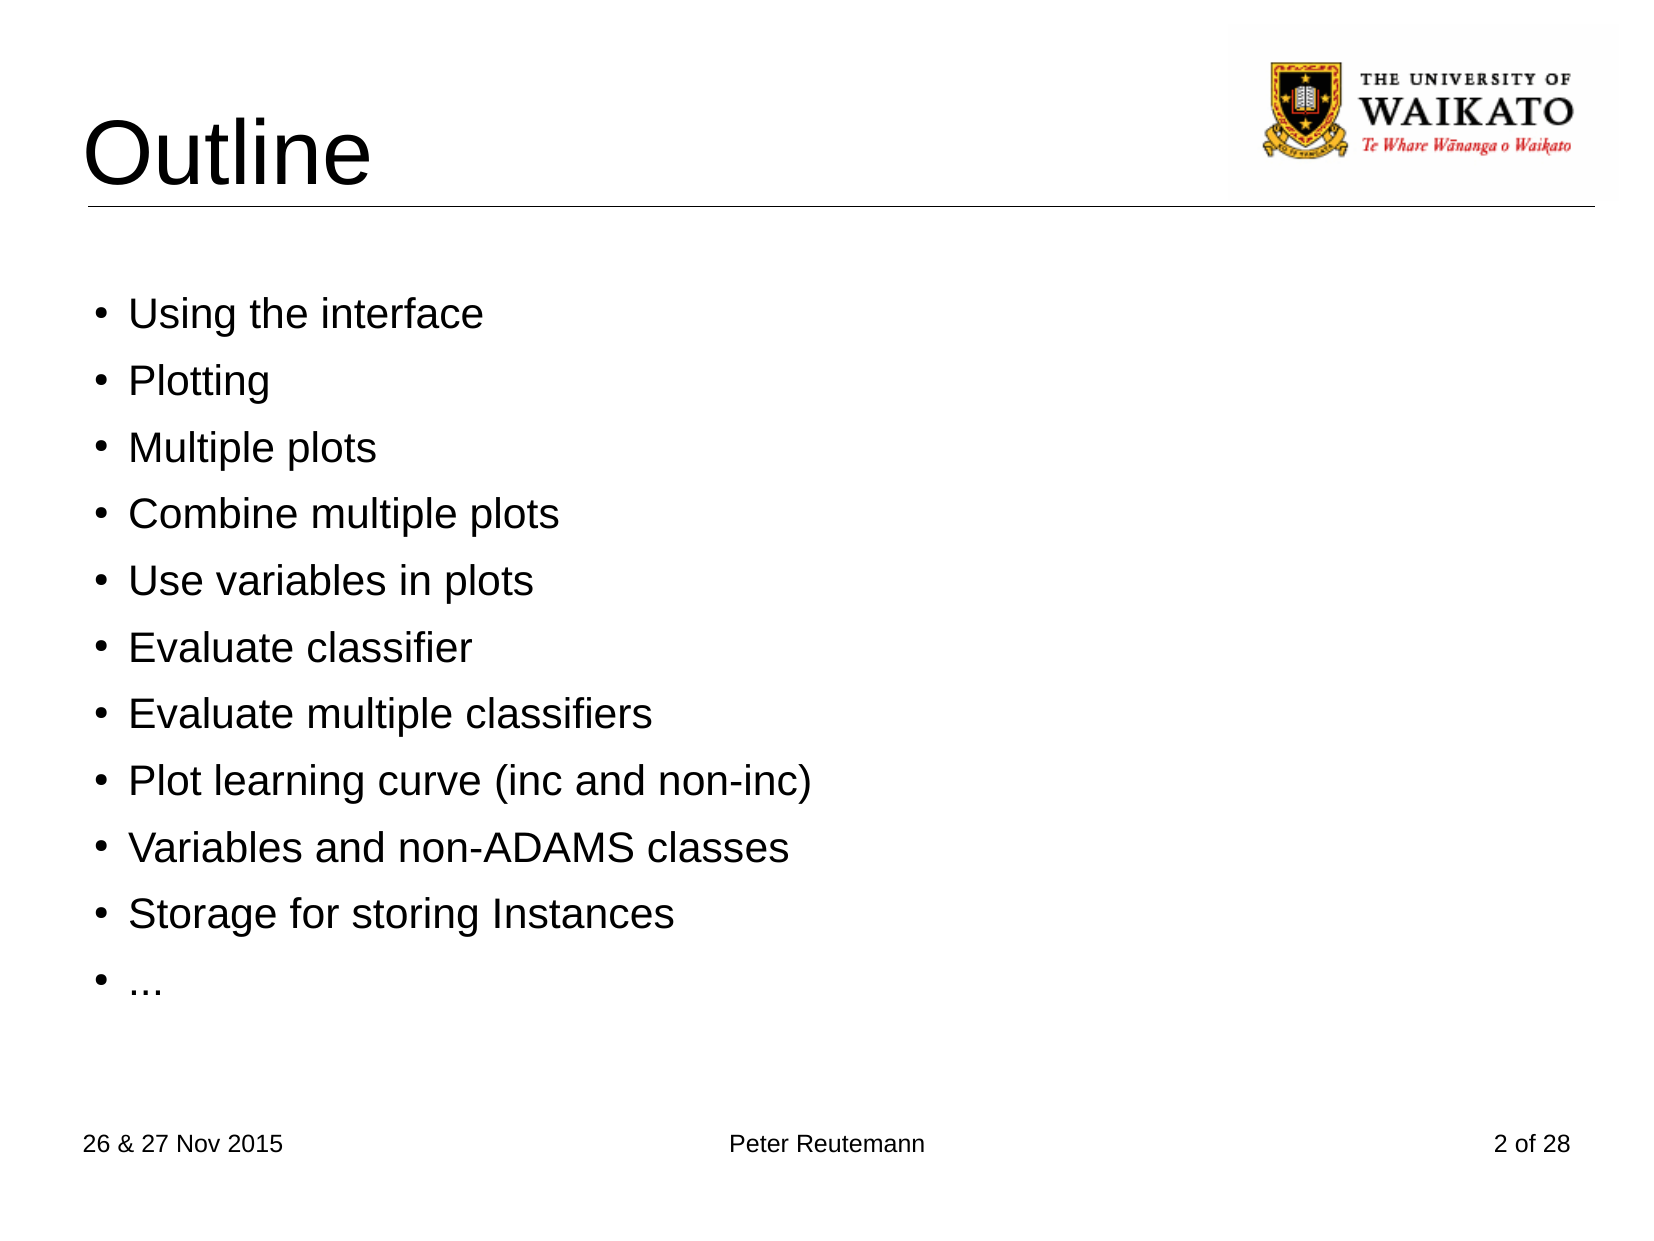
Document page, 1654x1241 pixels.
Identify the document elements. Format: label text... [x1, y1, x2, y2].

list Using the interface Plotting Multiple plots Combine multiple plots Use variables in plots Evaluate classifier Evaluate multiple classifiers Plot learning curve (inc and non-inc) Variables and non-ADAMS classes Storage for storing Instances ... [82, 290, 1571, 1010]
picture [1228, 24, 1619, 201]
title Outline [82, 49, 1571, 257]
